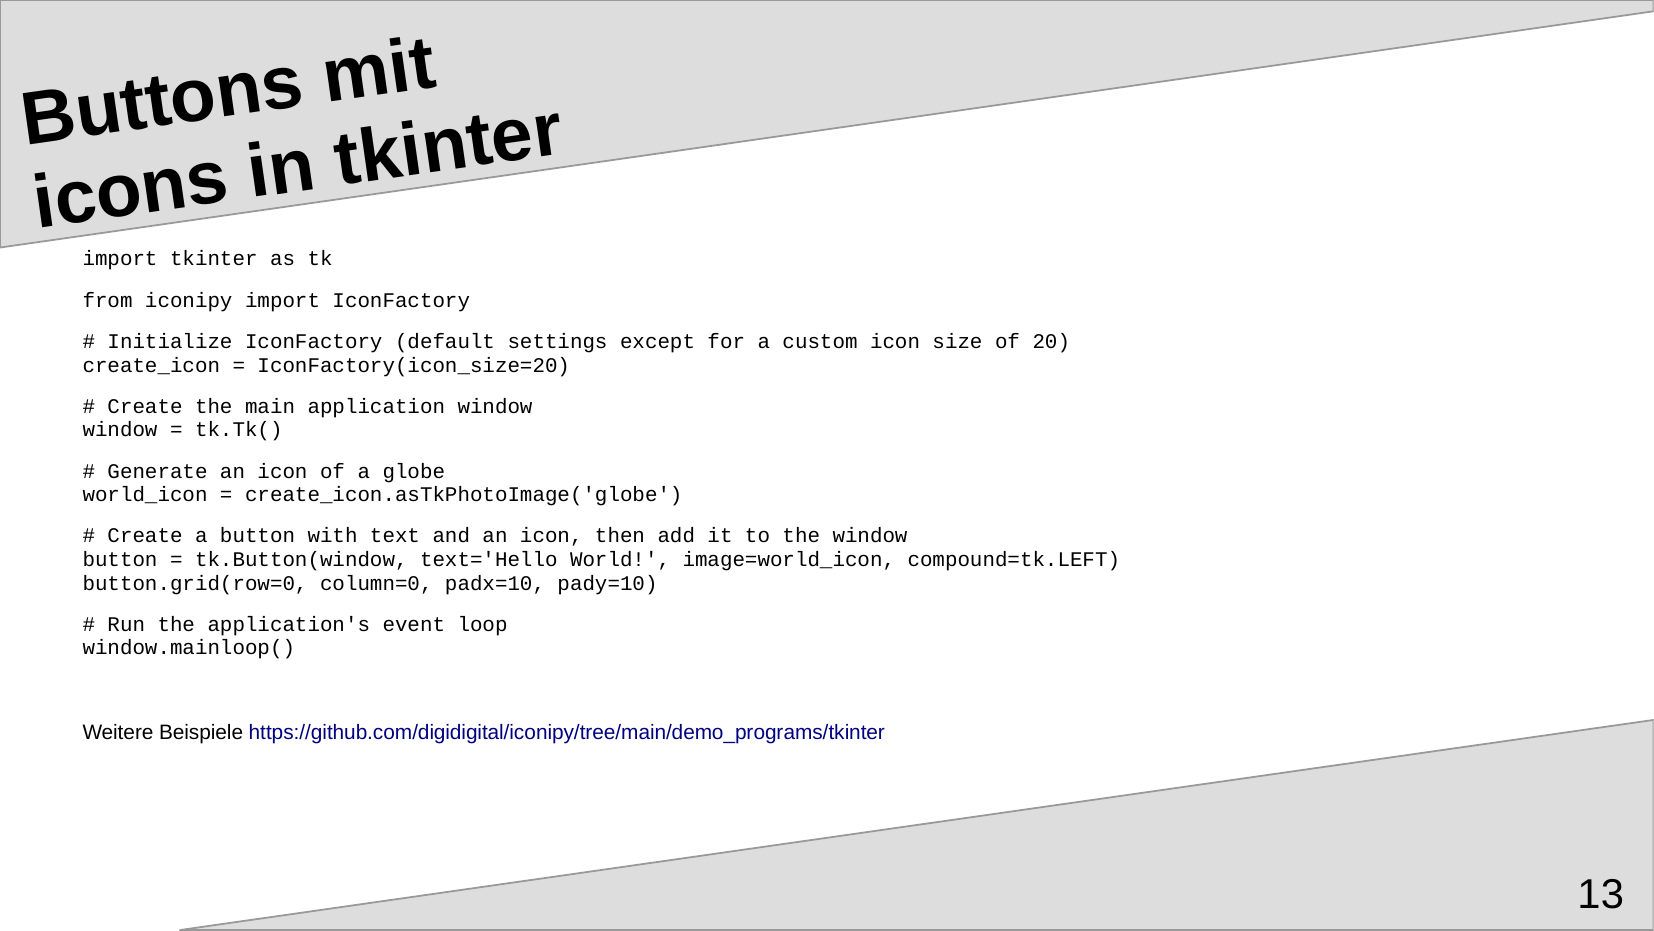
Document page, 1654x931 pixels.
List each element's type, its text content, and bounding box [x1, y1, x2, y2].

list import tkinter as tk from iconipy import IconFactory # Initialize IconFactory (default settings except for a custom icon size of 20) create_icon = IconFactory(icon_size=20) # Create the main application window window = tk.Tk() # Generate an icon of a globe world_icon = create_icon.asTkPhotoImage('globe') # Create a button with text and an icon, then add it to the window button = tk.Button(window, text='Hello World!', image=world_icon, compound=tk.LEFT) button.grid(row=0, column=0, padx=10, pady=10) # Run the application's event loop window.mainloop() Weitere Beispiele https://github.com/digidigital/iconipy/tree/main/demo_programs/tkinter [82, 248, 1538, 789]
title Buttons mit icons in tkinter [16, 0, 1502, 245]
